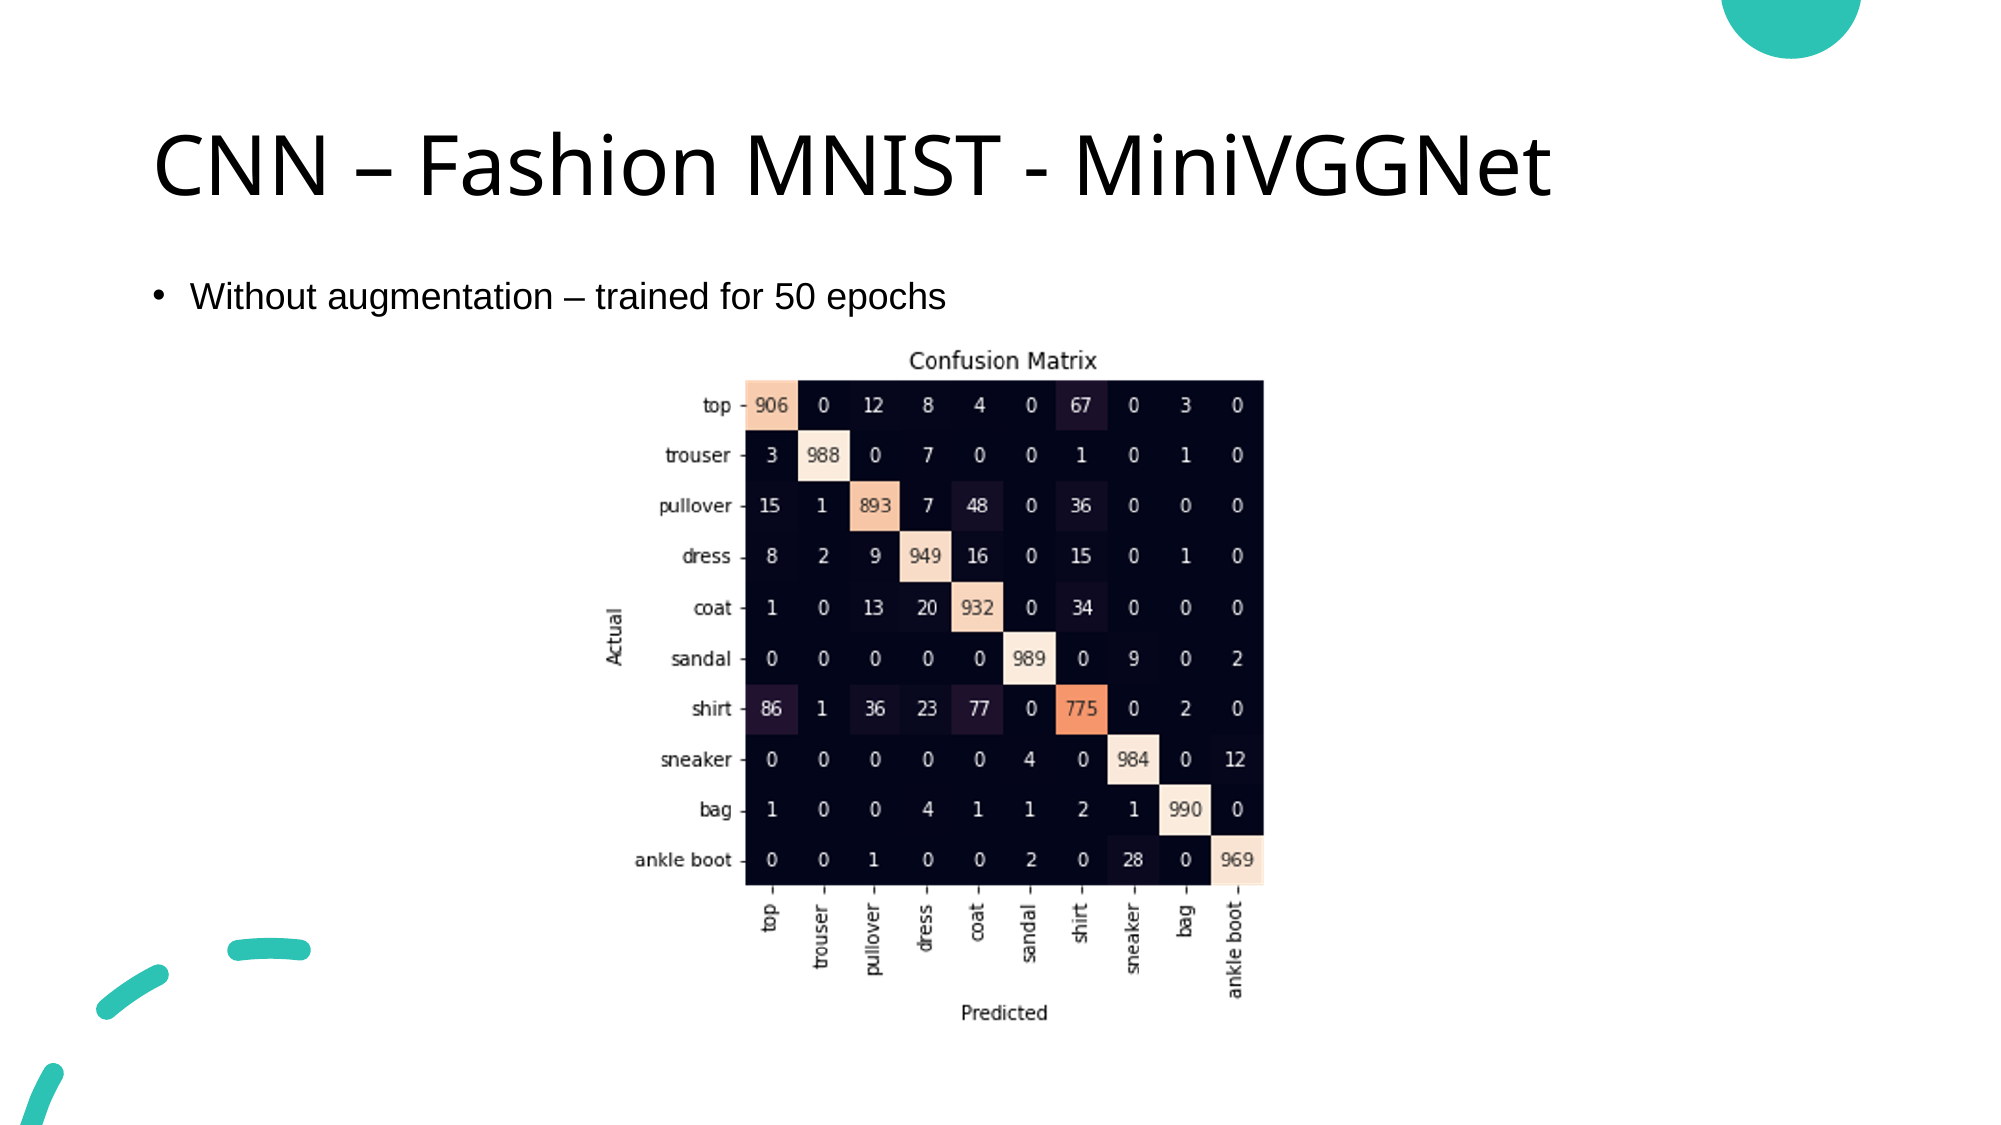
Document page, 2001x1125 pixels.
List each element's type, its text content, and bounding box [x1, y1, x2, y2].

title CNN – Fashion MNIST - MiniVGGNet [137, 59, 1863, 278]
list Without augmentation – trained for 50 epochs [137, 269, 1731, 448]
picture [595, 337, 1275, 1036]
